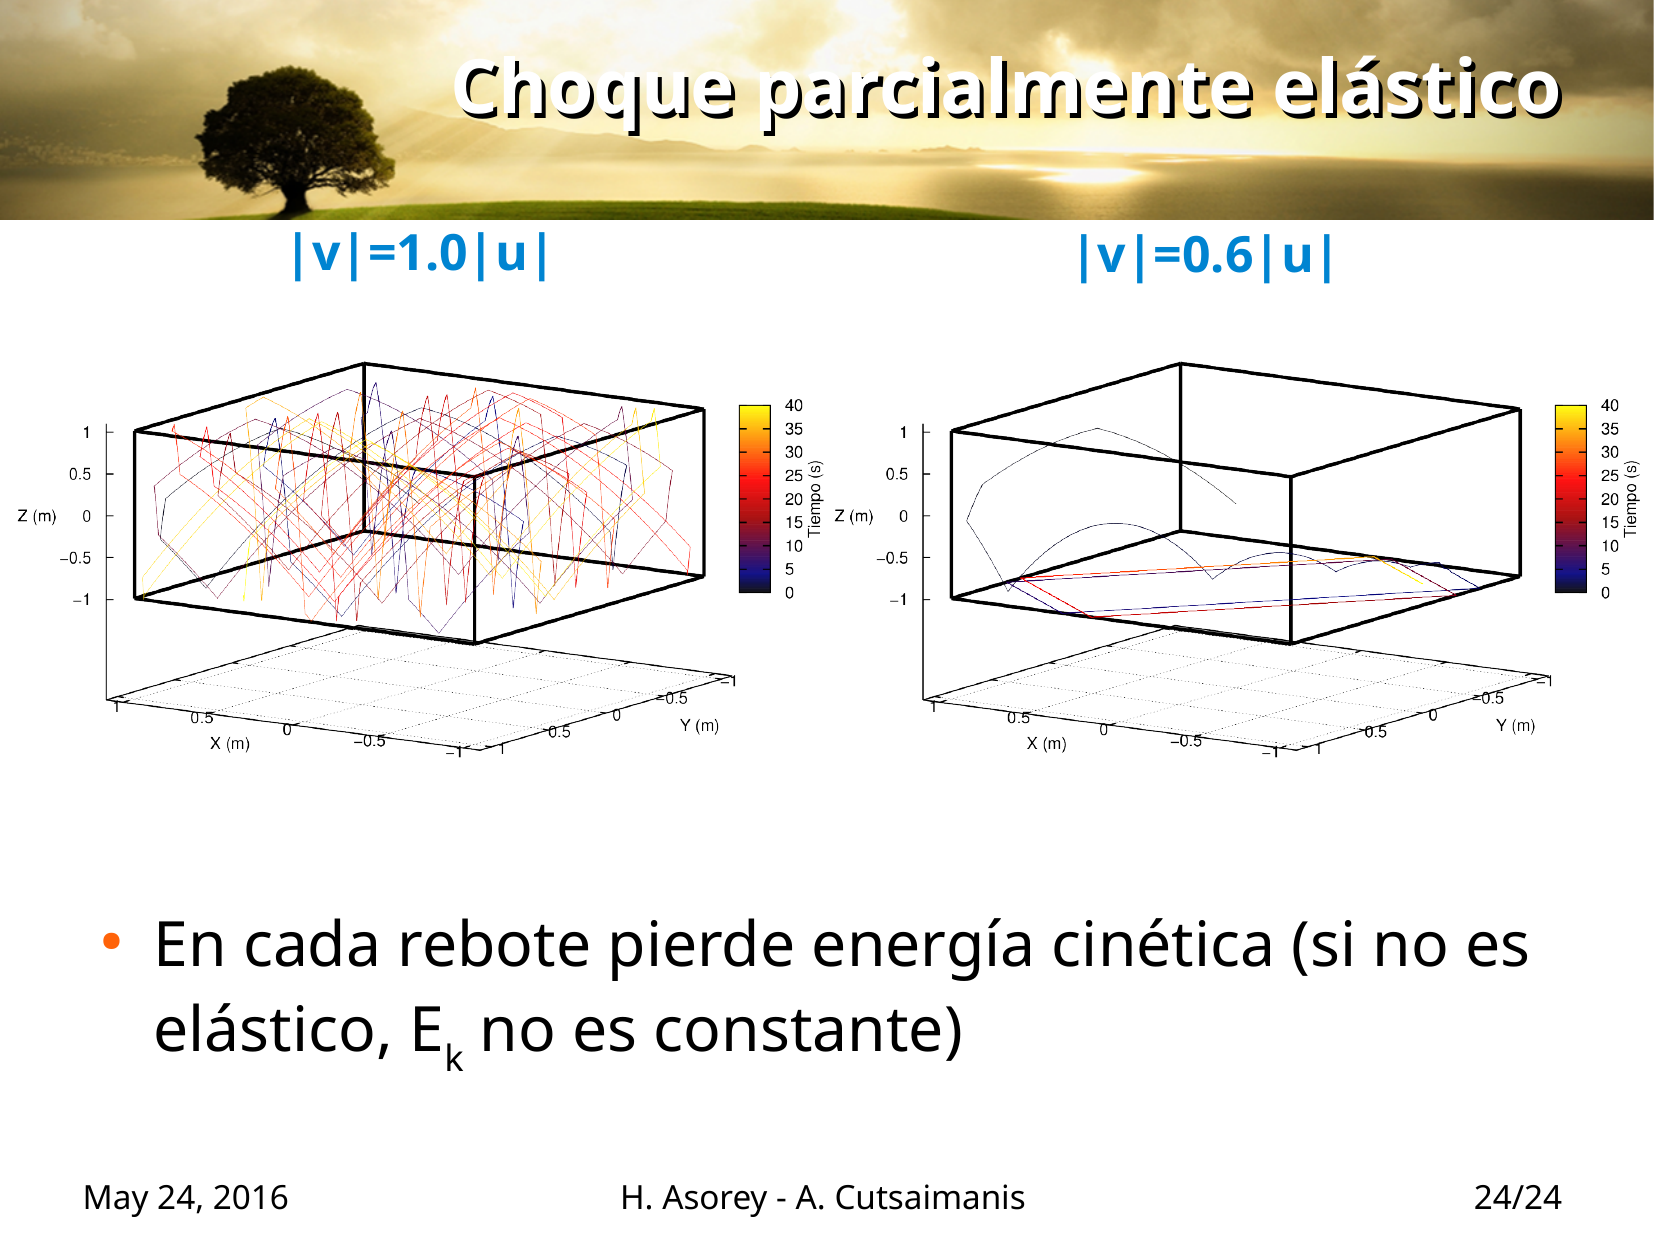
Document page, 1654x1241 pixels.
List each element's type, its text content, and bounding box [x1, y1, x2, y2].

text_box |v|=1.0|u| [270, 210, 572, 254]
picture [0, 0, 1654, 220]
list En cada rebote pierde energía cinética (si no es elástico, Ek no es constante) [82, 900, 1571, 1140]
title Choque parcialmente elástico [75, 19, 1564, 151]
picture [0, 254, 1654, 845]
text_box |v|=0.6|u| [1055, 211, 1357, 254]
